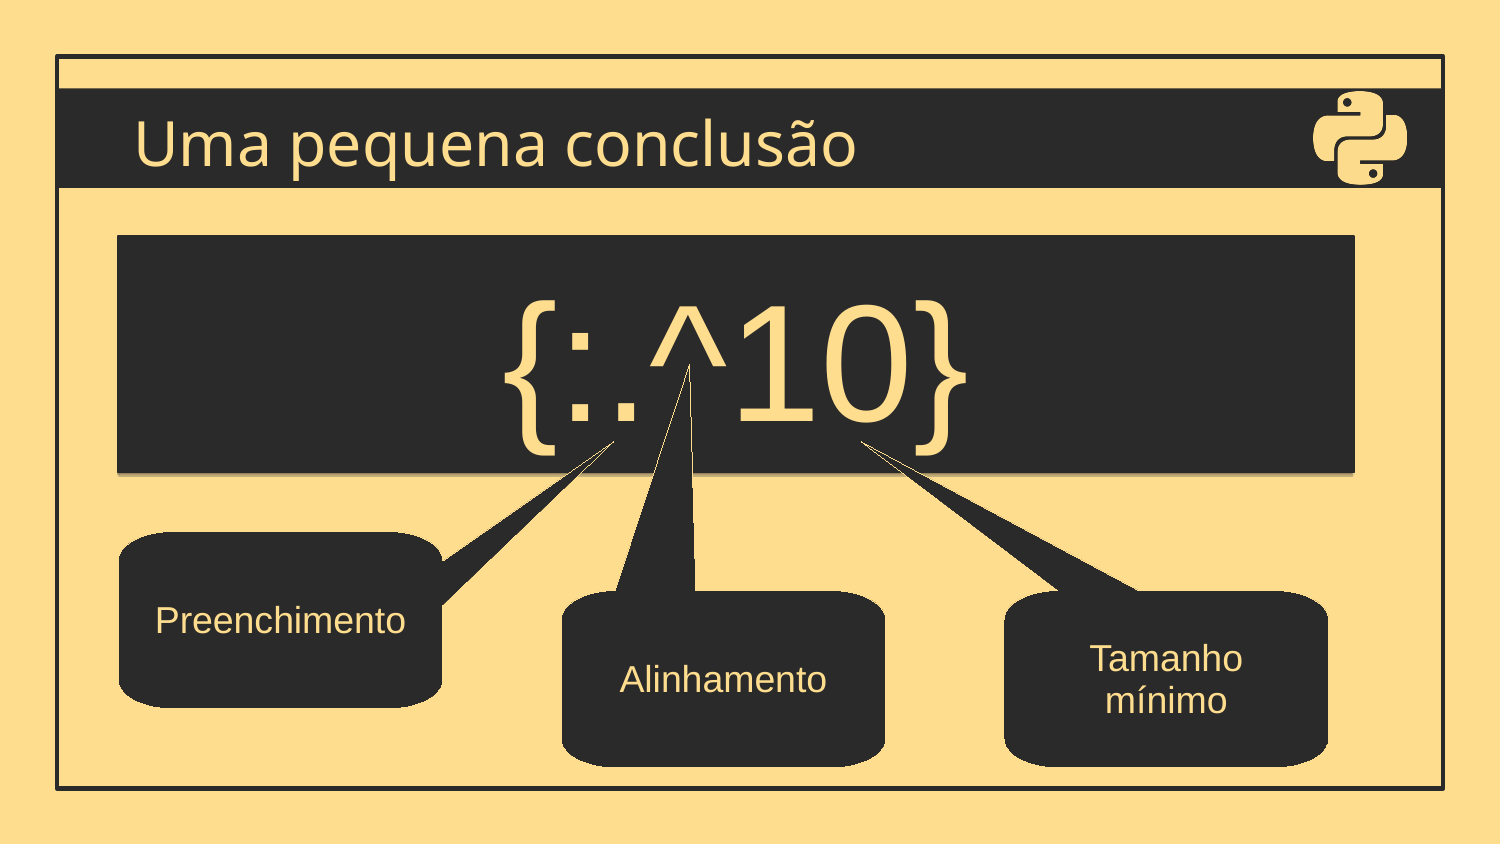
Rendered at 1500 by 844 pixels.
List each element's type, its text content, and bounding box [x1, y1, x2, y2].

text_box {:.^10} [118, 236, 1354, 473]
text_box Preenchimento [118, 441, 614, 709]
title Uma pequena conclusão [118, 88, 1142, 188]
picture [1313, 91, 1407, 185]
text_box Alinhamento [561, 364, 886, 768]
text_box Tamanho mínimo [861, 441, 1329, 768]
